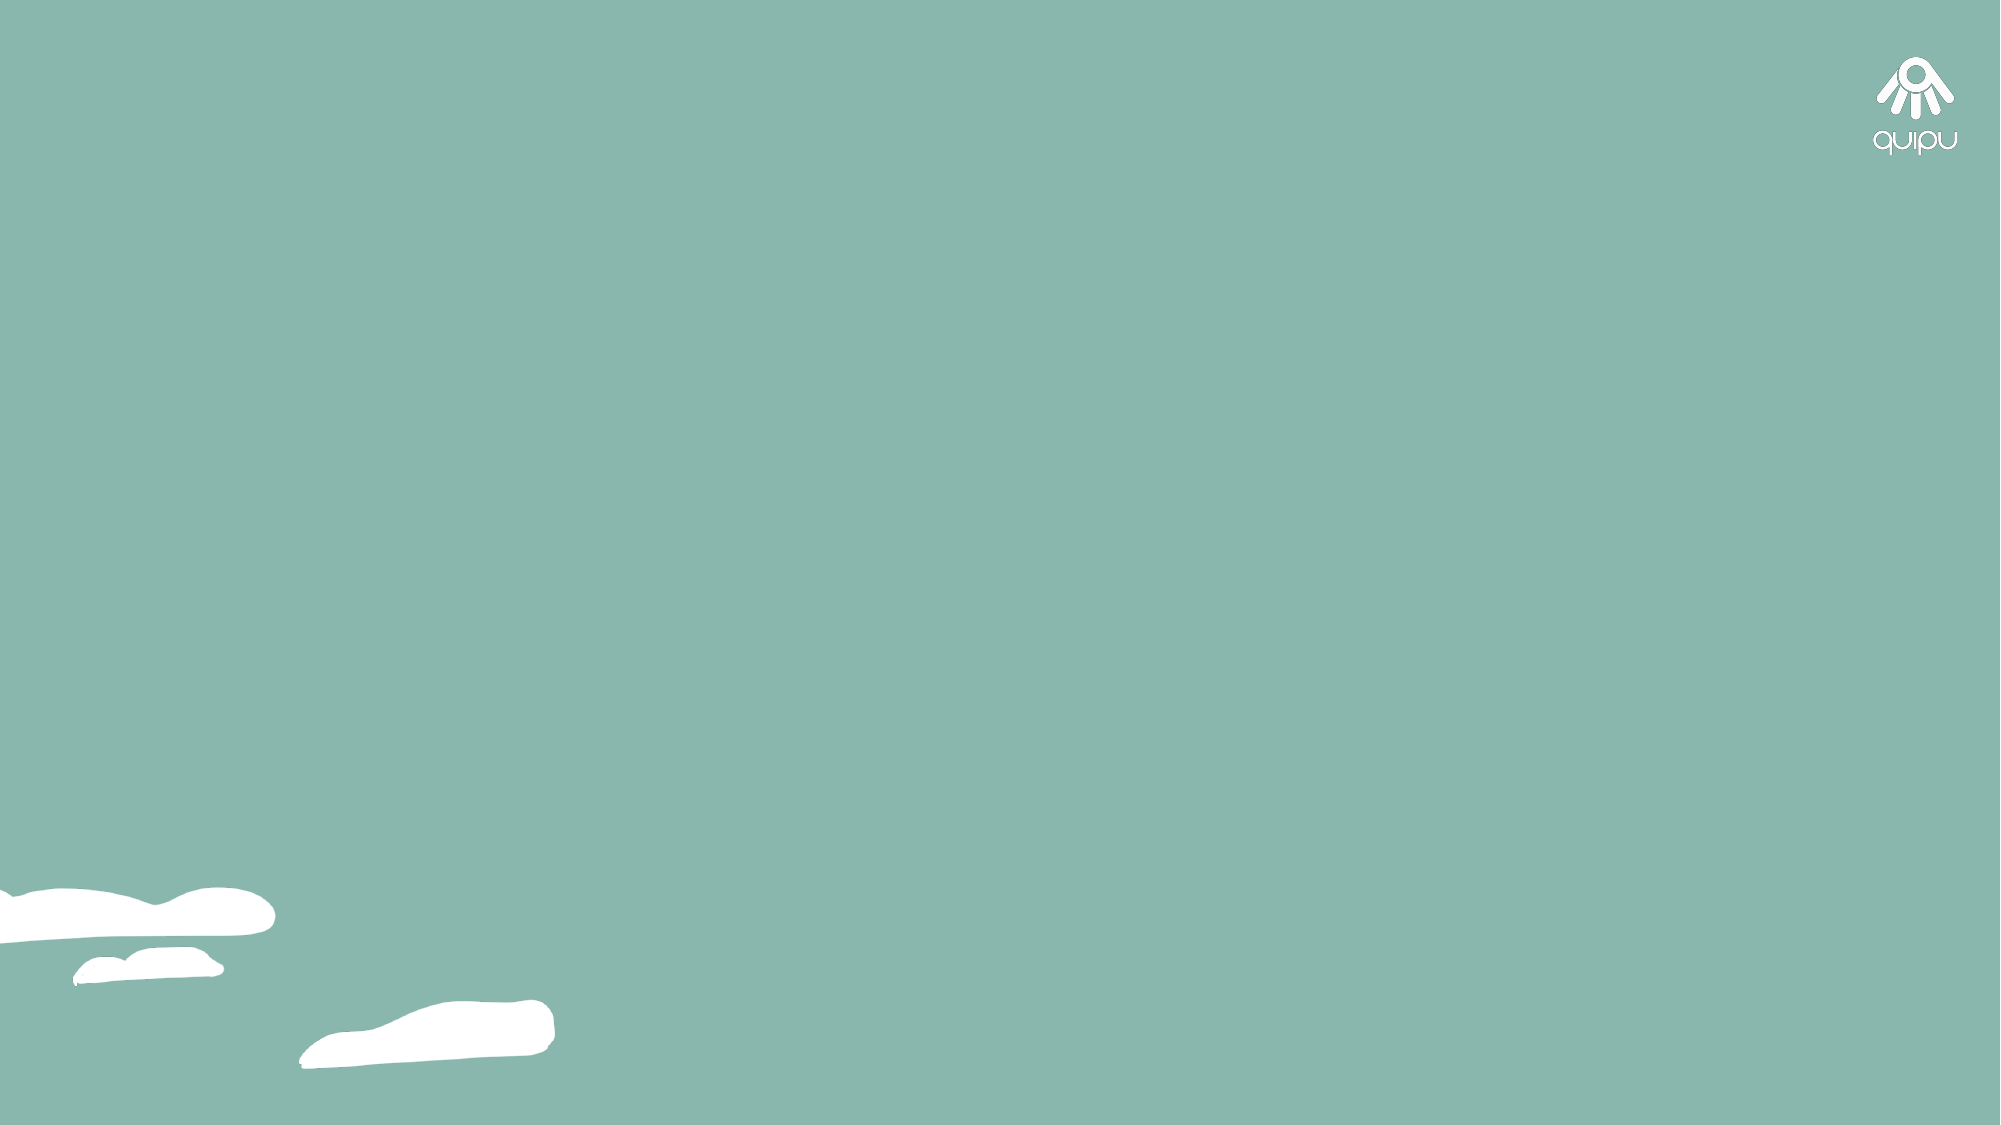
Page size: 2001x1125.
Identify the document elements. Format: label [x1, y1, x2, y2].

picture [1873, 57, 1957, 155]
picture [0, 824, 567, 1125]
